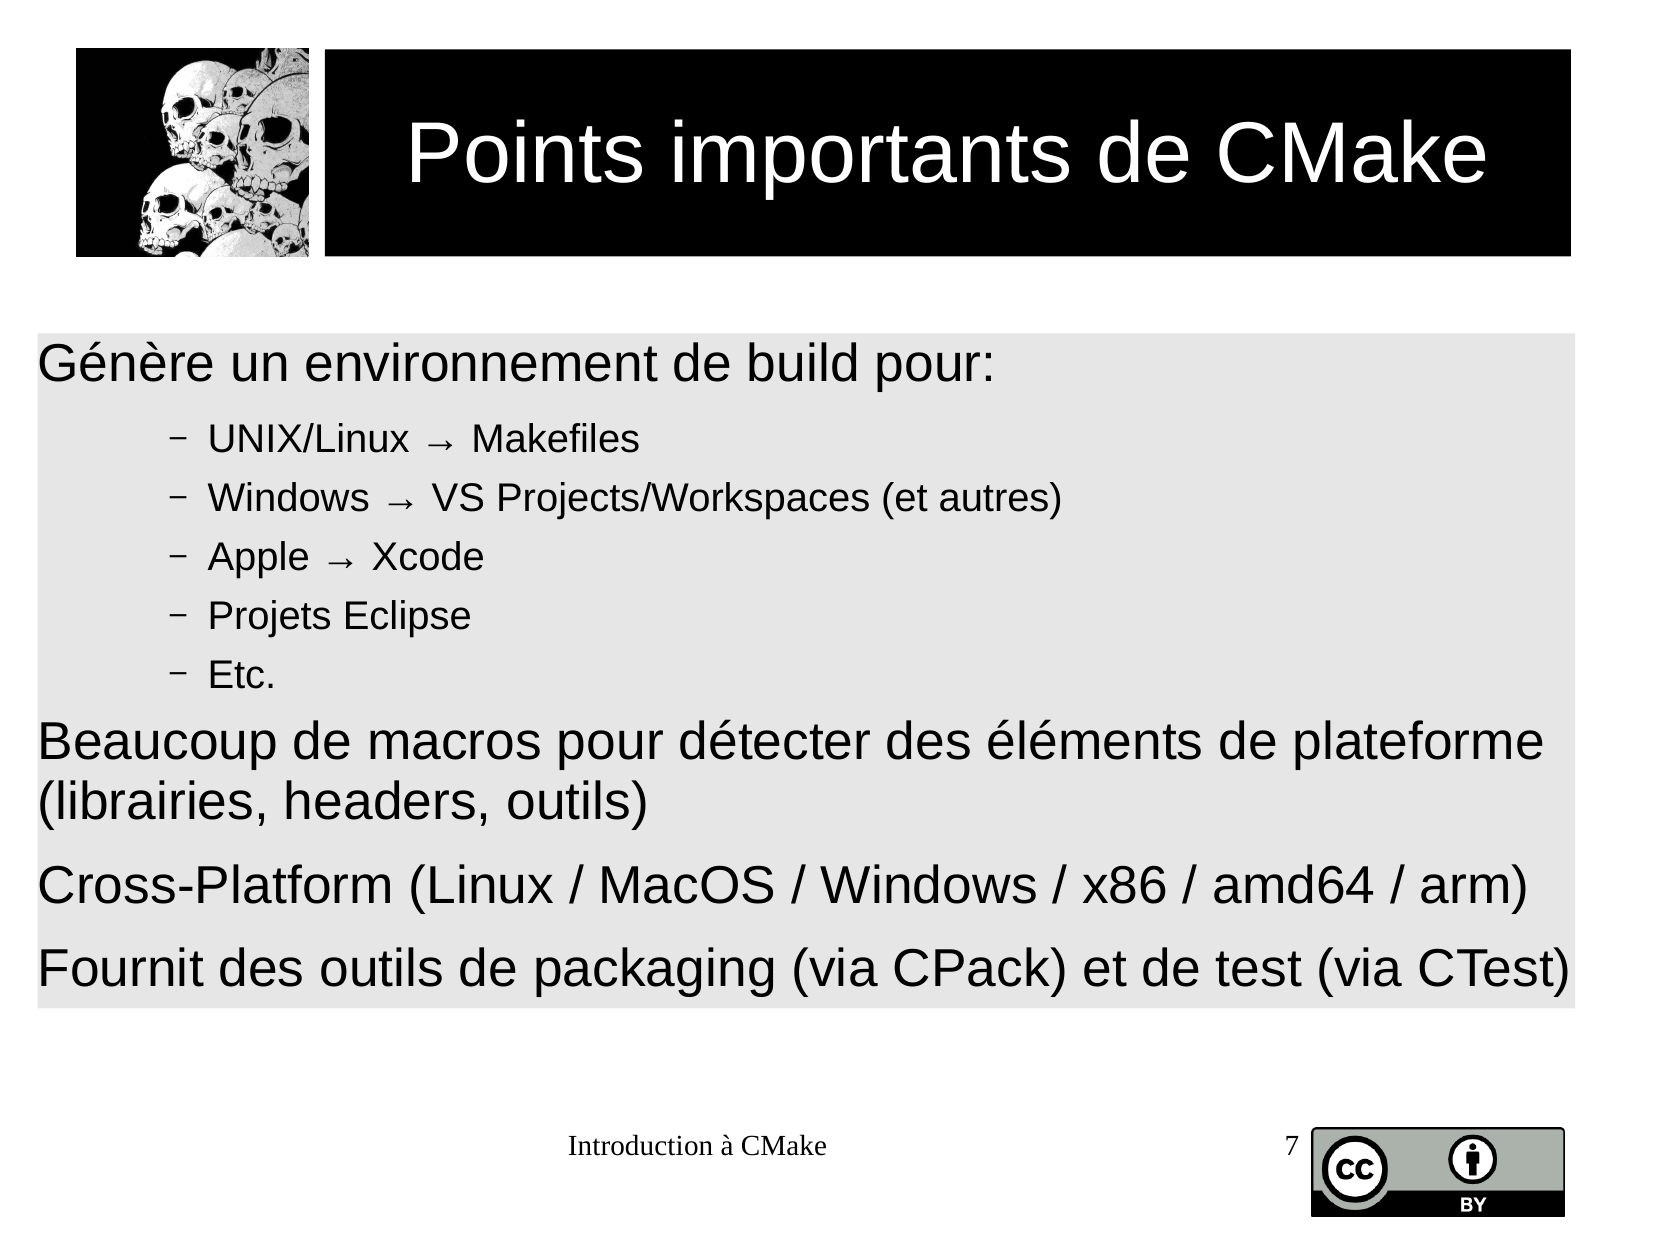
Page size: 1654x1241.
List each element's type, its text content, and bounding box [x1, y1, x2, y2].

list Génère un environnement de build pour: UNIX/Linux → Makefiles Windows → VS Projects/Workspaces (et autres) Apple → Xcode Projets Eclipse Etc. Beaucoup de macros pour détecter des éléments de plateforme (librairies, headers, outils) Cross-Platform (Linux / MacOS / Windows / x86 / amd64 / arm) Fournit des outils de packaging (via CPack) et de test (via CTest) [37, 333, 1576, 1009]
picture [1311, 1127, 1565, 1217]
title Points importants de CMake [324, 49, 1571, 257]
picture [76, 48, 309, 257]
